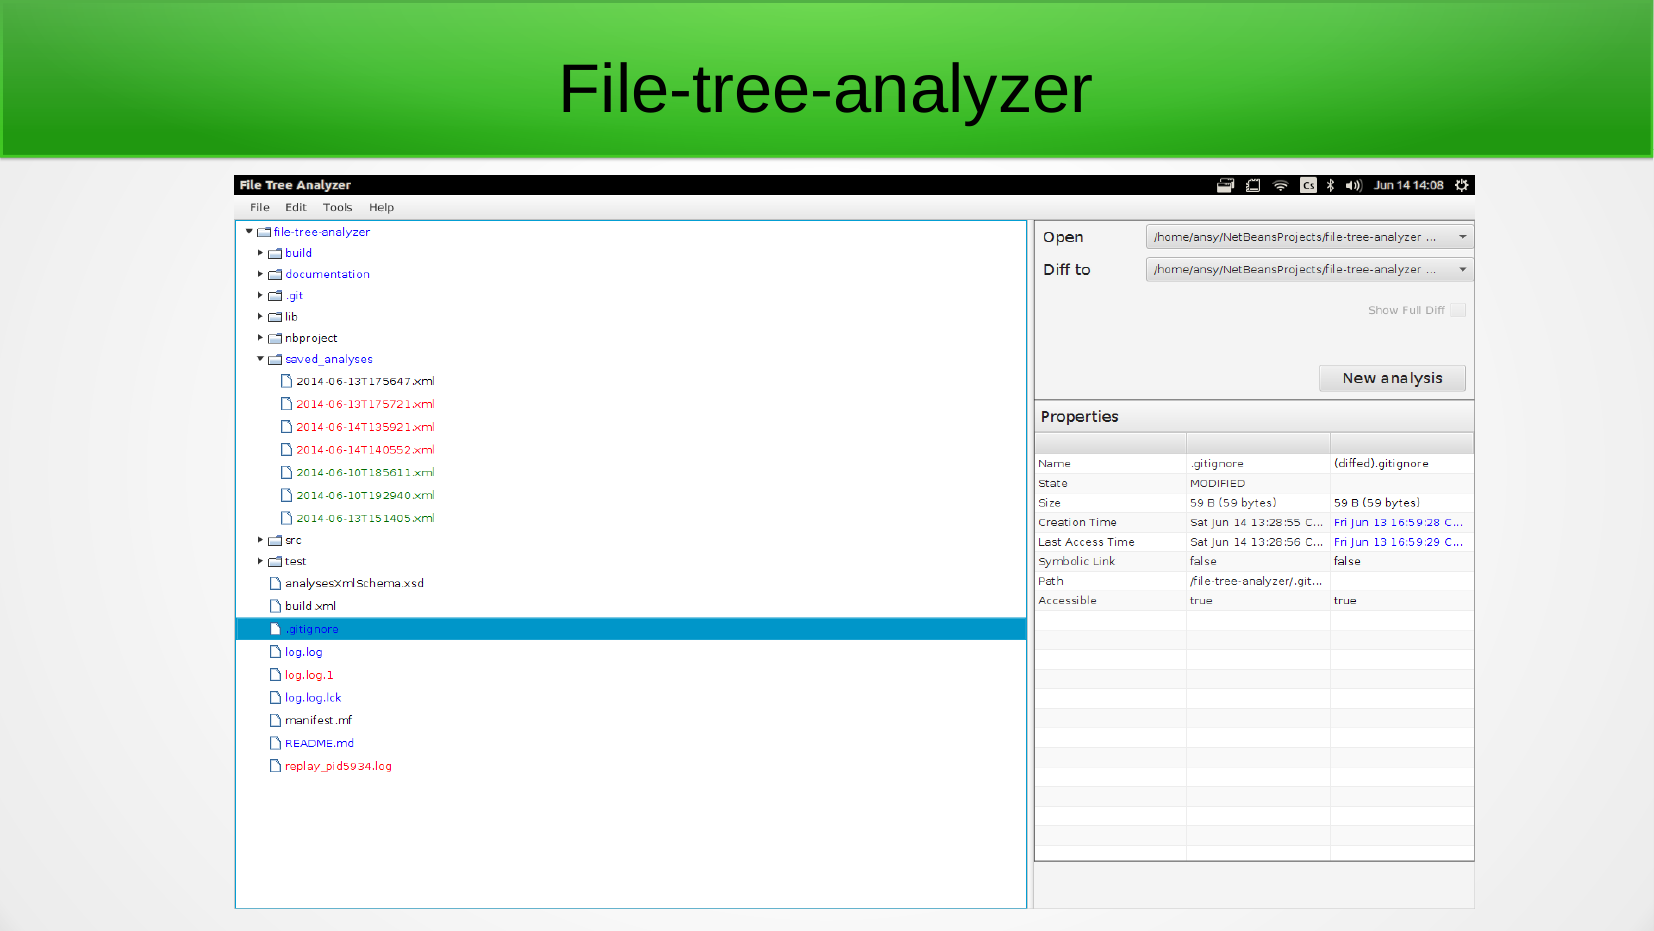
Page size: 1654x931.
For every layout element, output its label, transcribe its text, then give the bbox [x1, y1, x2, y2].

picture [234, 175, 1475, 909]
picture [271, 623, 280, 634]
picture [237, 222, 1025, 618]
picture [237, 640, 1025, 909]
title File-tree-analyzer [82, 35, 1571, 142]
